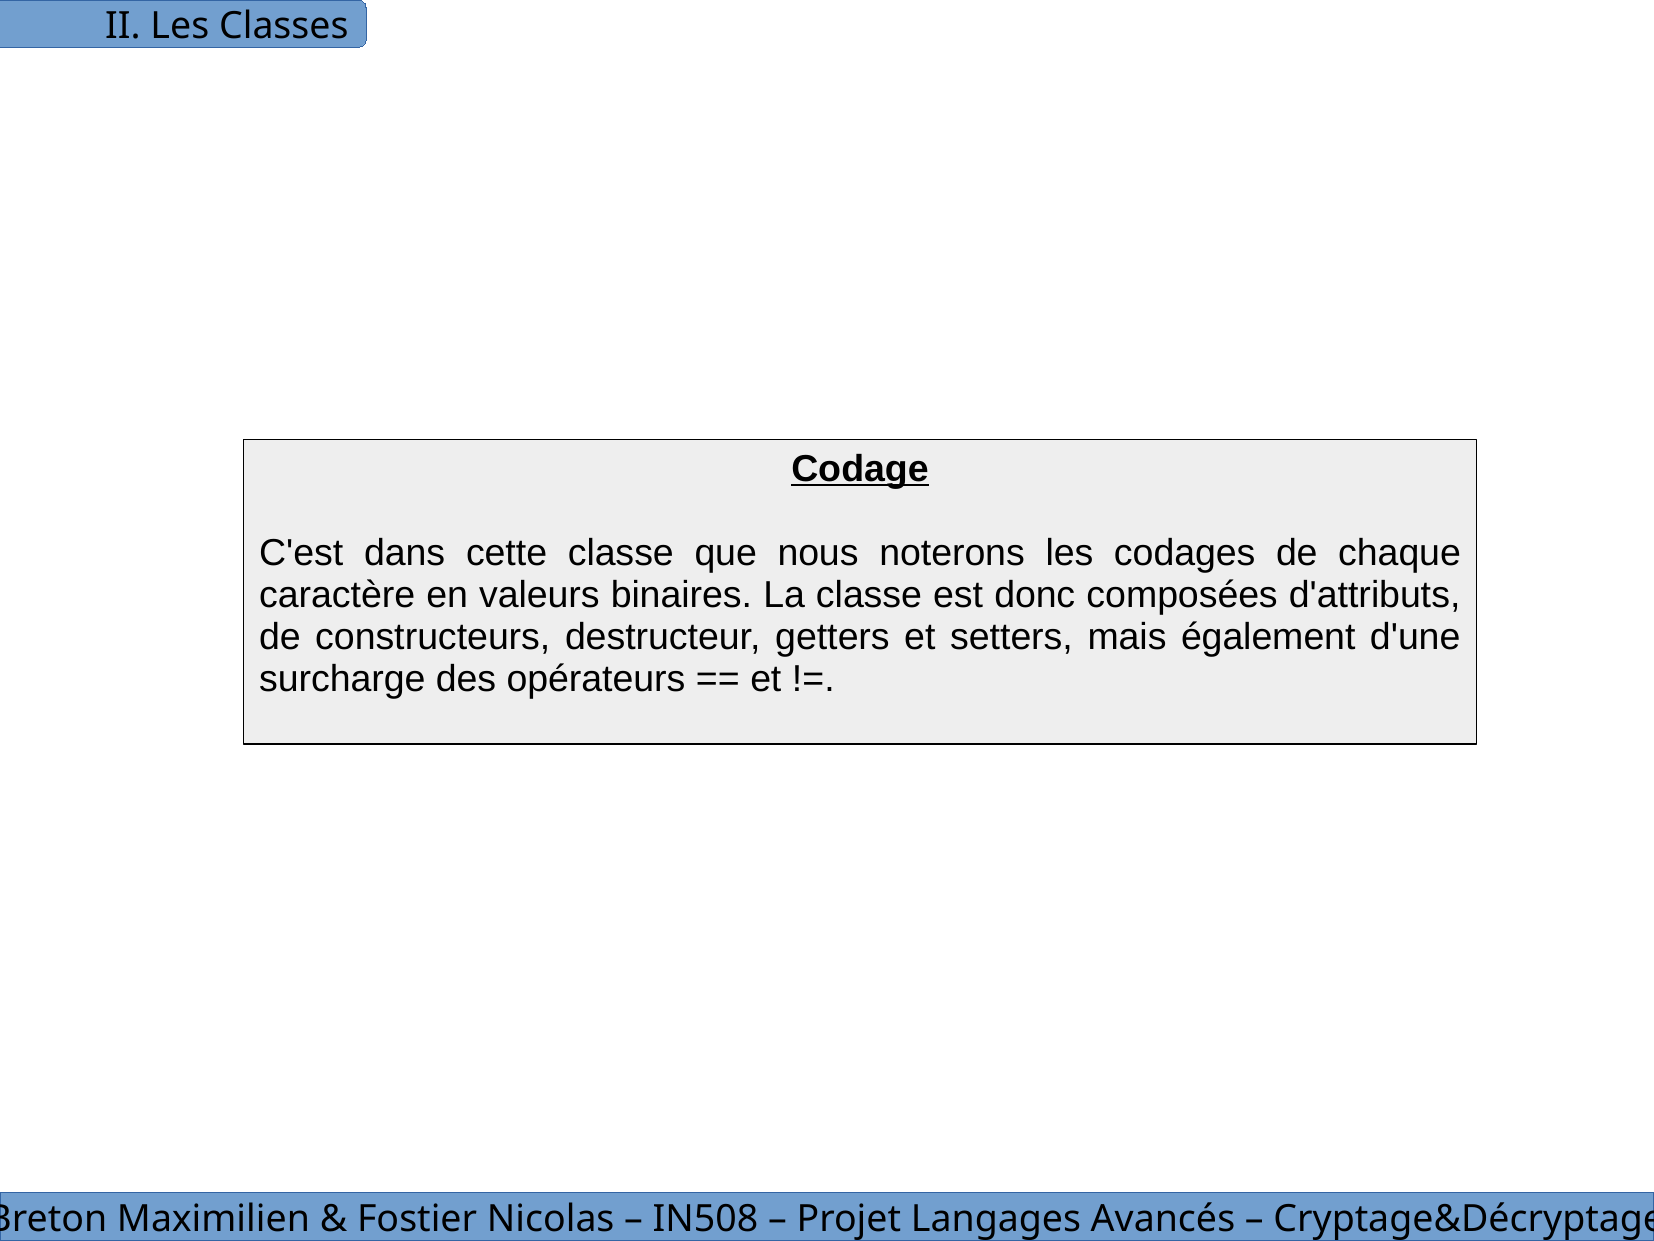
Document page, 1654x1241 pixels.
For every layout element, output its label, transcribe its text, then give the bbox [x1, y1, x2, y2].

text_box Codage C'est dans cette classe que nous noterons les codages de chaque caractère en valeurs binaires. La classe est donc composées d'attributs, de constructeurs, destructeur, getters et setters, mais également d'une surcharge des opérateurs == et !=. [243, 439, 1477, 745]
text_box Breton Maximilien & Fostier Nicolas – IN508 – Projet Langages Avancés – Cryptage&Décryptage [0, 1192, 1654, 1241]
text_box II. Les Classes [0, 0, 367, 48]
